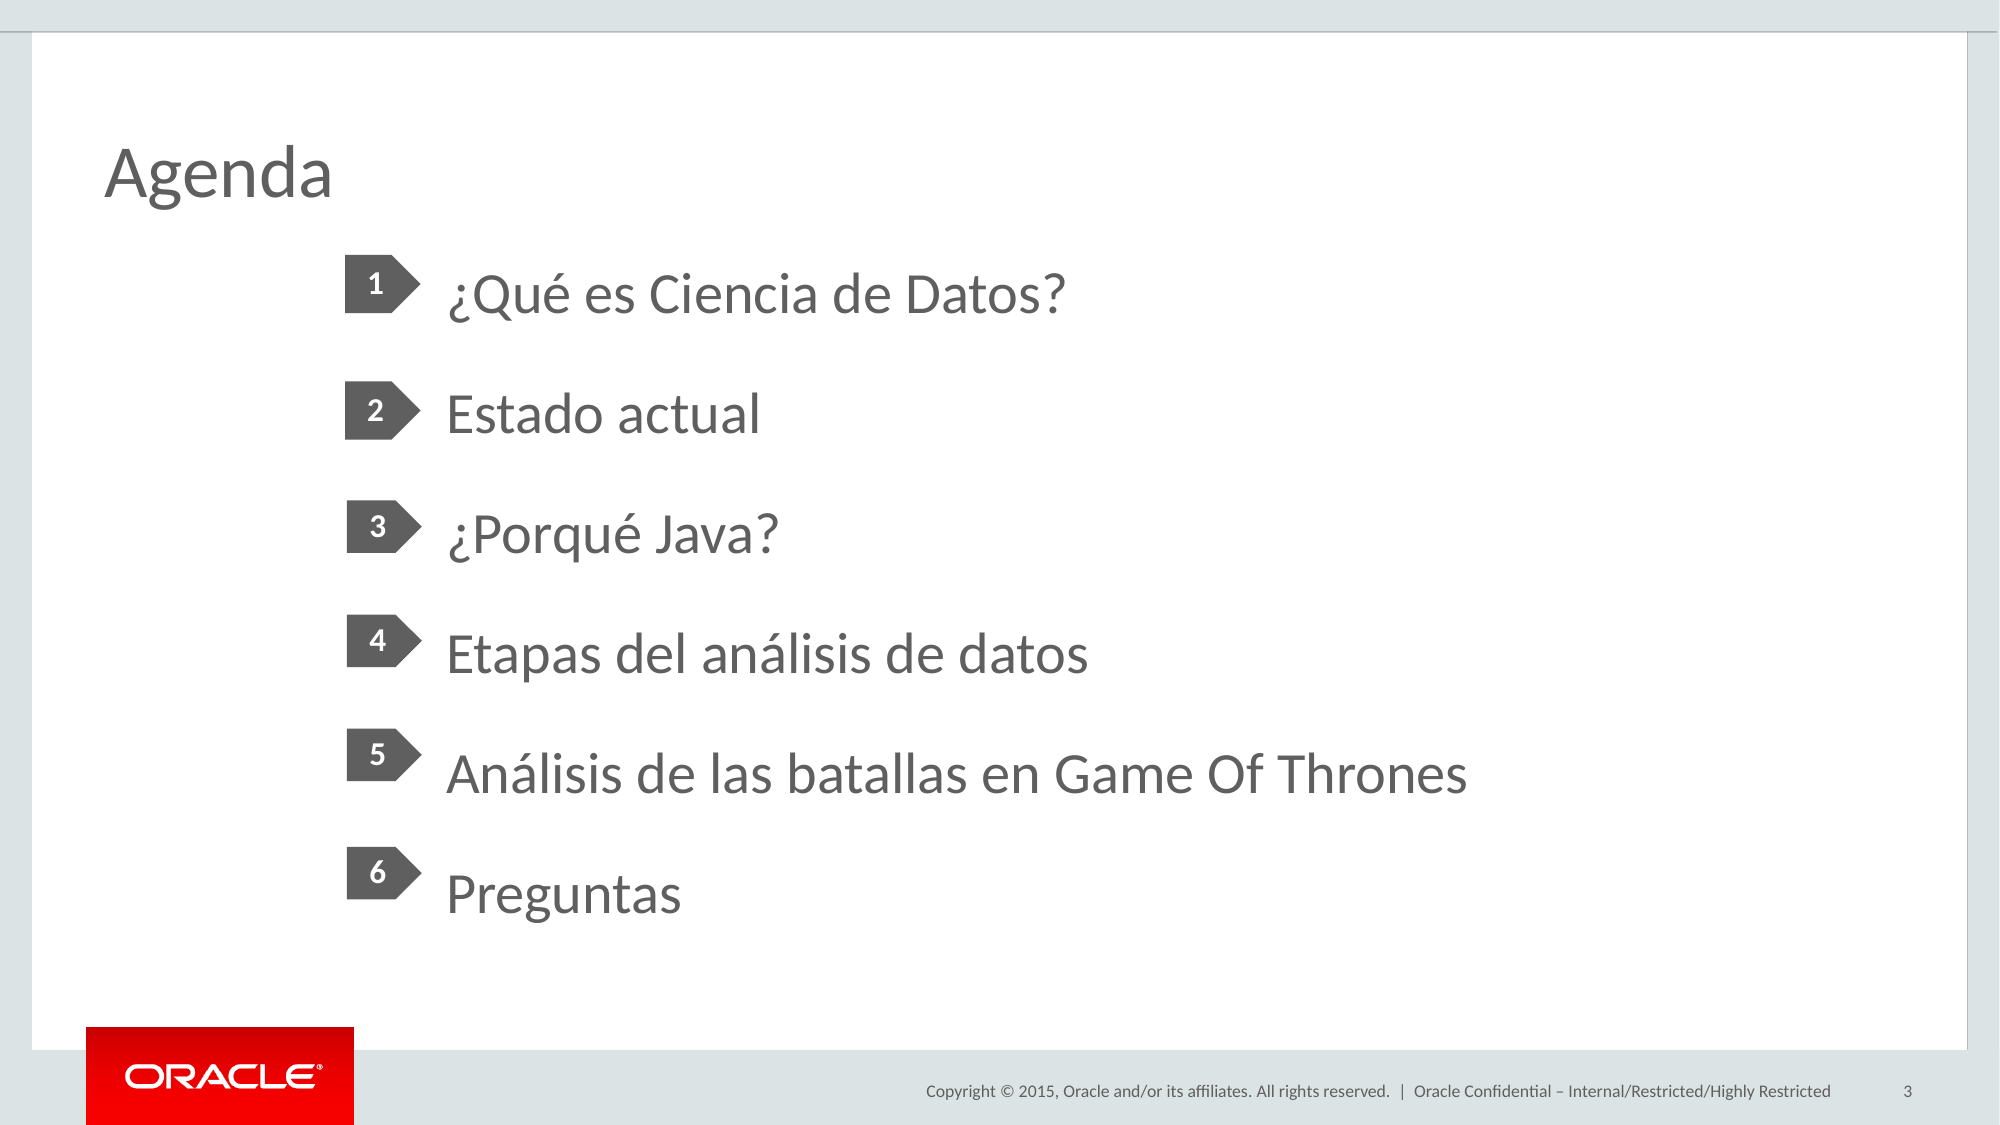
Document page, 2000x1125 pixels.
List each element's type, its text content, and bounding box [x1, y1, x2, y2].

text_box 1 [345, 254, 421, 314]
list ¿Qué es Ciencia de Datos? Estado actual ¿Porqué Java? Etapas del análisis de datos Análisis de las batallas en Game Of Thrones Preguntas [445, 254, 1913, 975]
title Agenda [87, 66, 1913, 213]
text_box 6 [346, 846, 422, 900]
picture [86, 1027, 354, 1125]
slide_number <number> [1849, 1075, 1913, 1106]
text_box 5 [346, 728, 422, 782]
footer Oracle Confidential – Internal/Restricted/Highly Restricted [1414, 1075, 1849, 1106]
text_box 2 [345, 381, 421, 440]
text_box 3 [346, 500, 422, 553]
text_box 4 [346, 614, 422, 668]
